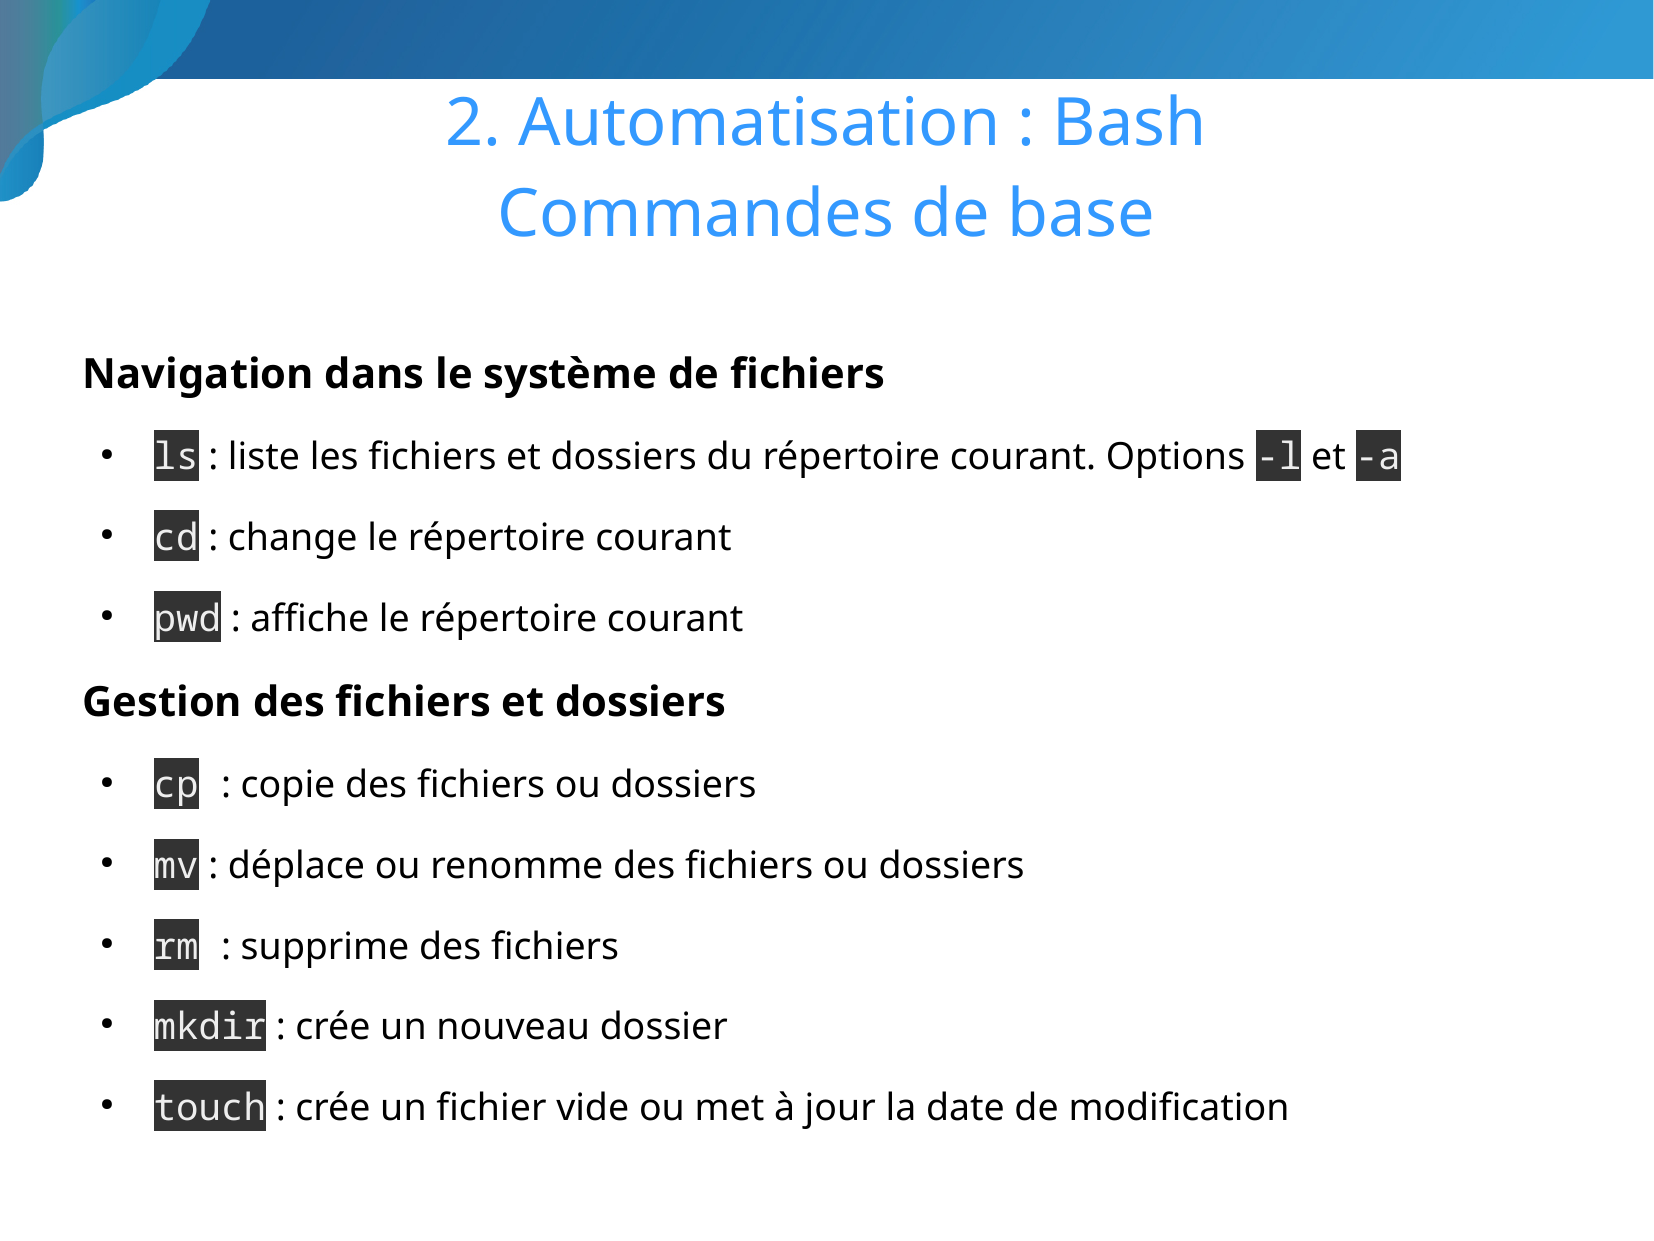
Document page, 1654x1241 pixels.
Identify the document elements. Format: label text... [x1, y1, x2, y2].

list Navigation dans le système de fichiers ls : liste les fichiers et dossiers du répertoire courant. Options -l et -a cd : change le répertoire courant pwd : affiche le répertoire courant Gestion des fichiers et dossiers cp : copie des fichiers ou dossiers mv : déplace ou renomme des fichiers ou dossiers rm : supprime des fichiers mkdir : crée un nouveau dossier touch : crée un fichier vide ou met à jour la date de modification [82, 343, 1571, 1055]
picture [0, 0, 1654, 1241]
title 2. Automatisation : Bash Commandes de base [82, 68, 1571, 261]
